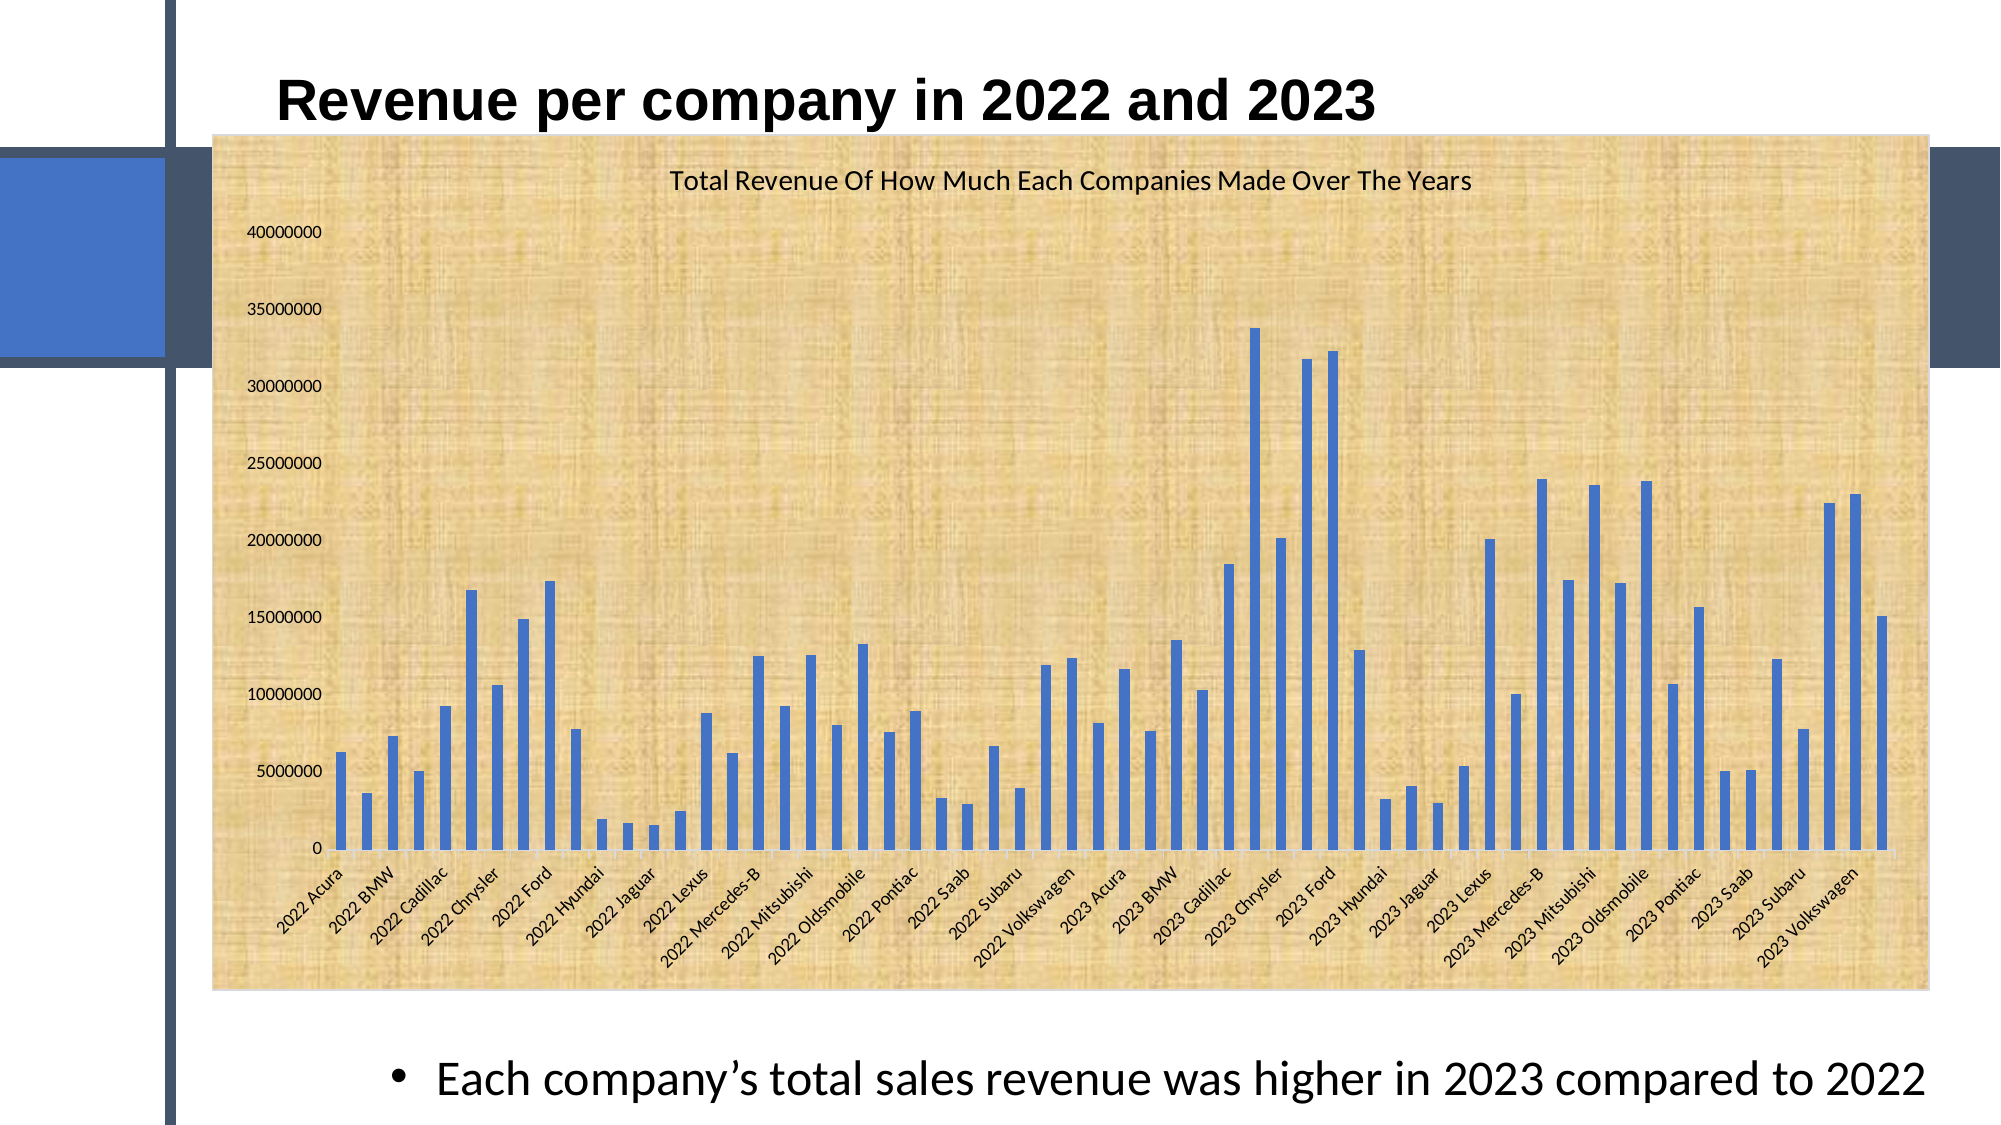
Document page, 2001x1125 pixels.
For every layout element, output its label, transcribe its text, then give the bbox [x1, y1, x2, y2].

chart [211, 134, 1930, 991]
title Revenue per company in 2022 and 2023 [260, 0, 1797, 127]
text_box Each company’s total sales revenue was higher in 2023 compared to 2022 [375, 1037, 1949, 1114]
